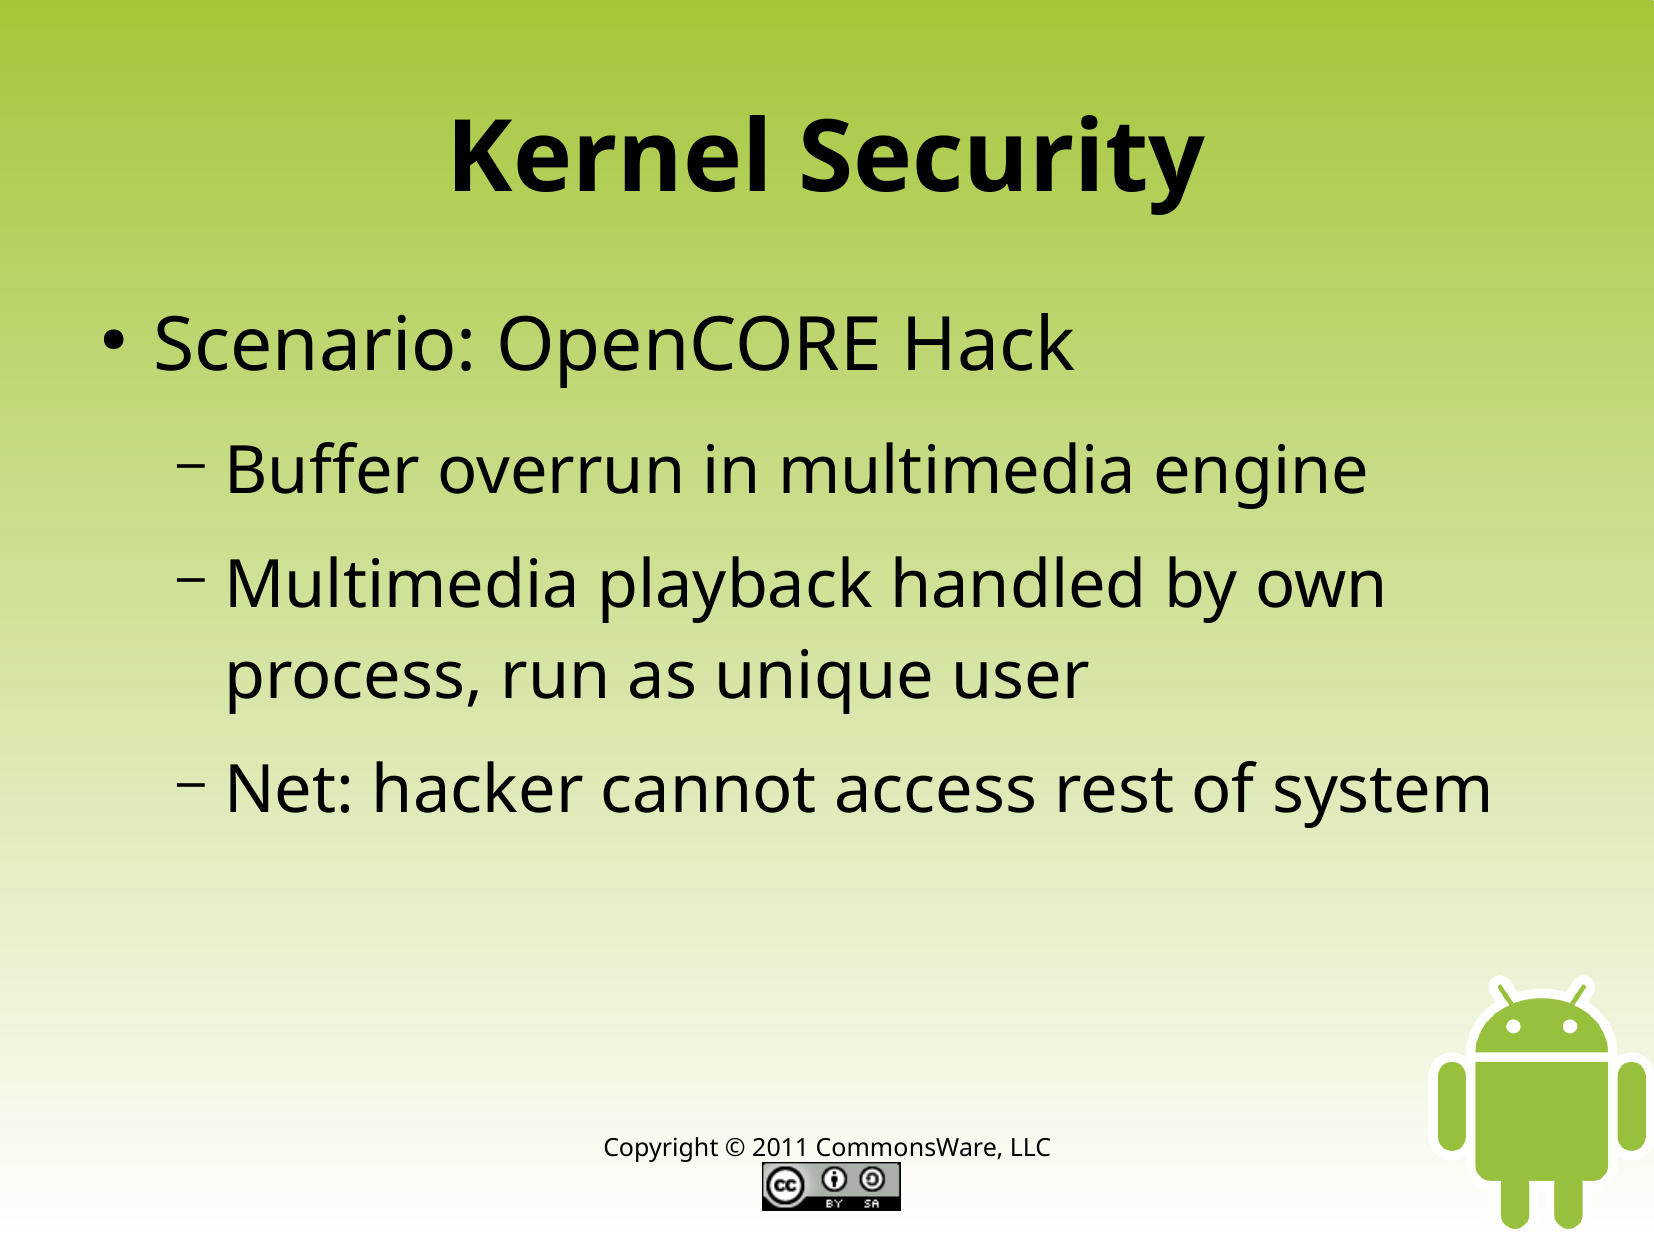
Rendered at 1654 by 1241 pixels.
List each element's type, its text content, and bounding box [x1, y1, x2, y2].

picture [1428, 975, 1654, 1238]
title Kernel Security [82, 49, 1571, 257]
picture [762, 1162, 901, 1211]
list Scenario: OpenCORE Hack Buffer overrun in multimedia engine Multimedia playback handled by own process, run as unique user Net: hacker cannot access rest of system [82, 290, 1571, 1109]
